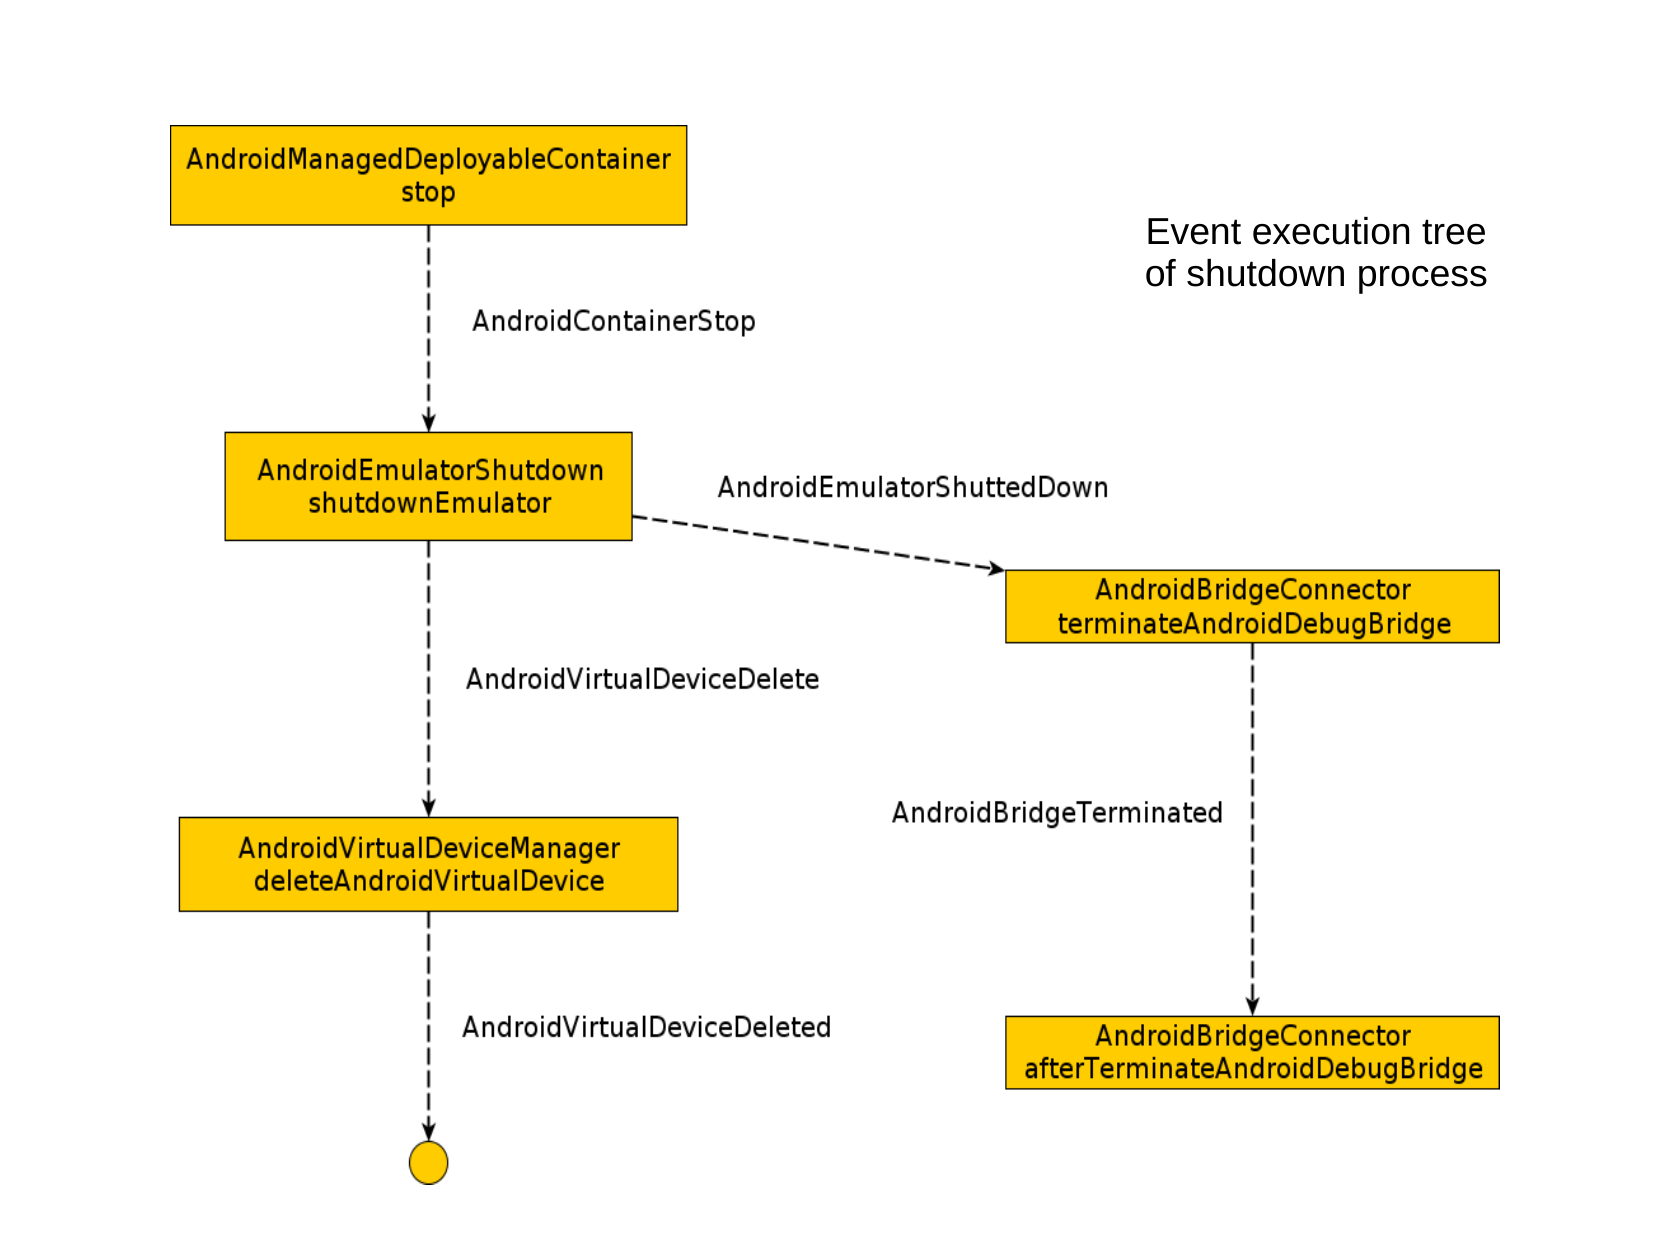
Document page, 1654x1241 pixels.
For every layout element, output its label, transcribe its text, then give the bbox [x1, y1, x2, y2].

title Event execution tree of shutdown process [1117, 210, 1516, 296]
picture [170, 125, 1501, 1186]
